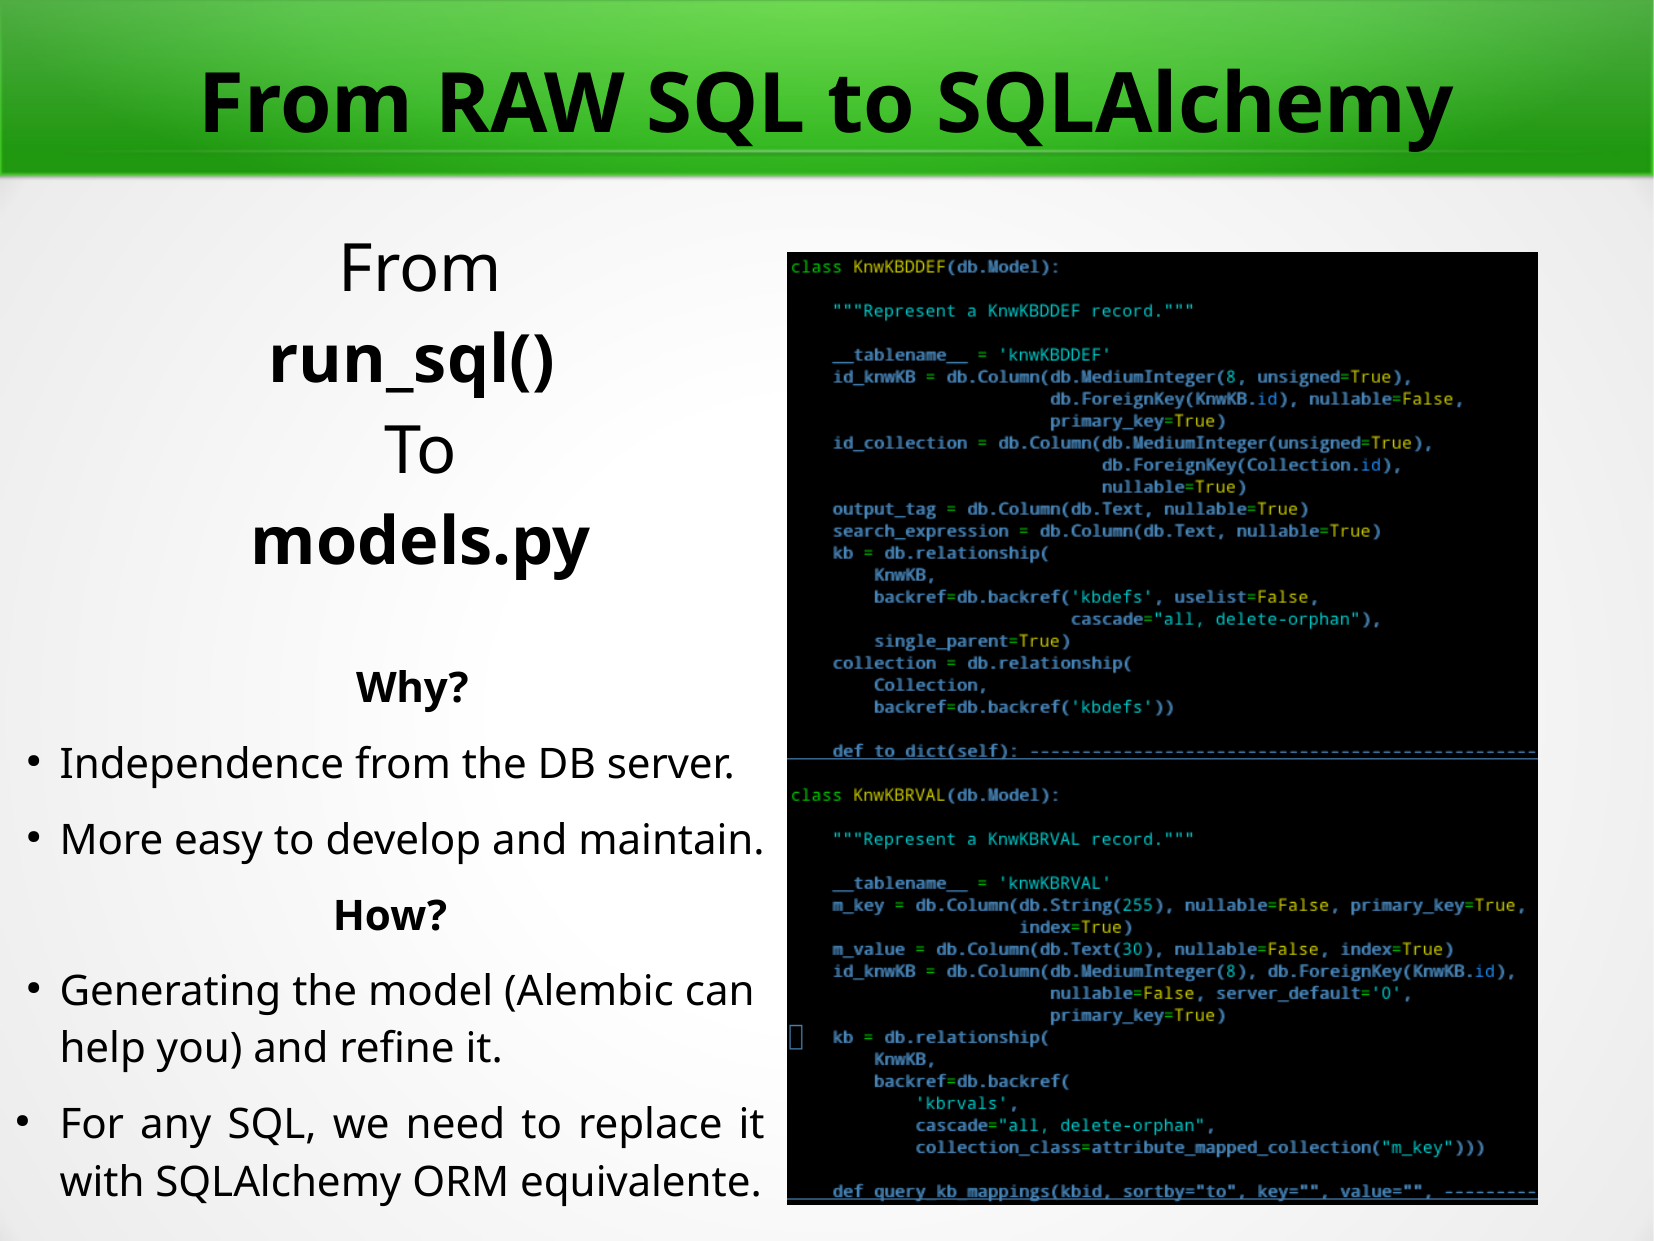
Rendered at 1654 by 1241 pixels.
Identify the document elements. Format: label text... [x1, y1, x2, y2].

title From RAW SQL to SQLAlchemy [82, 42, 1571, 158]
list Why? Independence from the DB server. More easy to develop and maintain. How? Generating the model (Alembic can help you) and refine it. For any SQL, we need to replace it with SQLAlchemy ORM equivalente. [15, 524, 766, 1234]
picture [0, 0, 1654, 1241]
text_box From run_sql() To models.py [200, 213, 614, 586]
